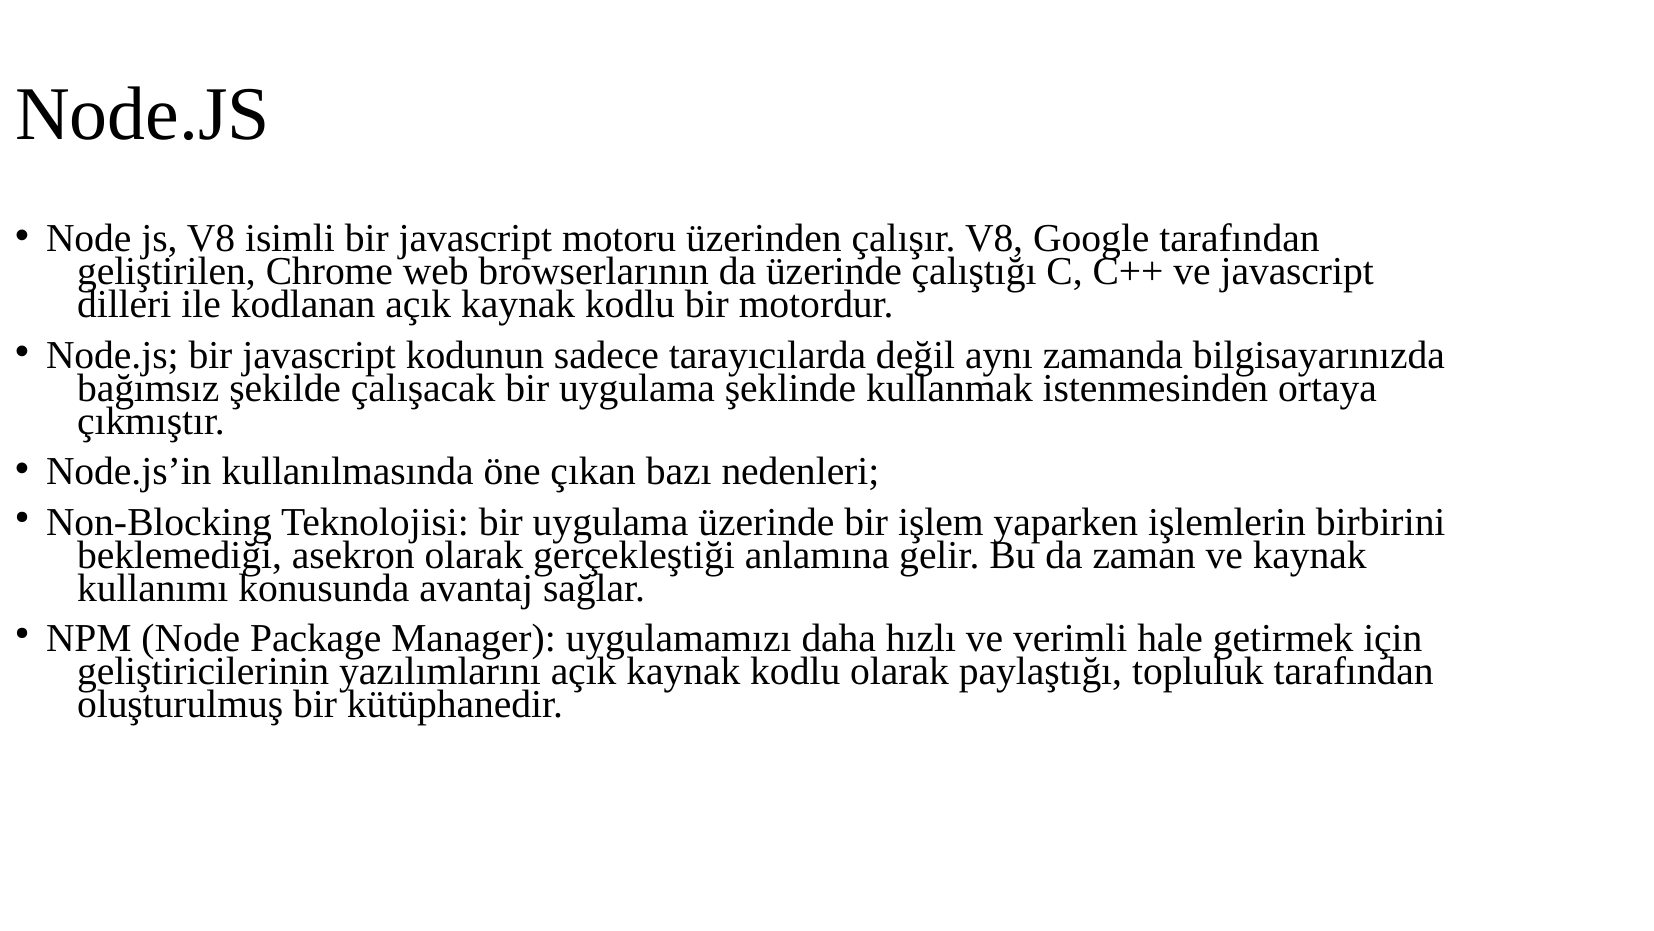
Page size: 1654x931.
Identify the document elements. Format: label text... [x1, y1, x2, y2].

title Node.JS [0, 36, 1489, 193]
list Node js, V8 isimli bir javascript motoru üzerinden çalışır. V8, Google tarafından geliştirilen, Chrome web browserlarının da üzerinde çalıştığı C, C++ ve javascript dilleri ile kodlanan açık kaynak kodlu bir motordur. Node.js; bir javascript kodunun sadece tarayıcılarda değil aynı zamanda bilgisayarınızda bağımsız şekilde çalışacak bir uygulama şeklinde kullanmak istenmesinden ortaya çıkmıştır. Node.js’in kullanılmasında öne çıkan bazı nedenleri; Non-Blocking Teknolojisi: bir uygulama üzerinde bir işlem yaparken işlemlerin birbirini beklemediği, asekron olarak gerçekleştiği anlamına gelir. Bu da zaman ve kaynak kullanımı konusunda avantaj sağlar. NPM (Node Package Manager): uygulamamızı daha hızlı ve verimli hale getirmek için geliştiricilerinin yazılımlarını açık kaynak kodlu olarak paylaştığı, topluluk tarafından oluşturulmuş bir kütüphanedir. [0, 217, 1489, 758]
